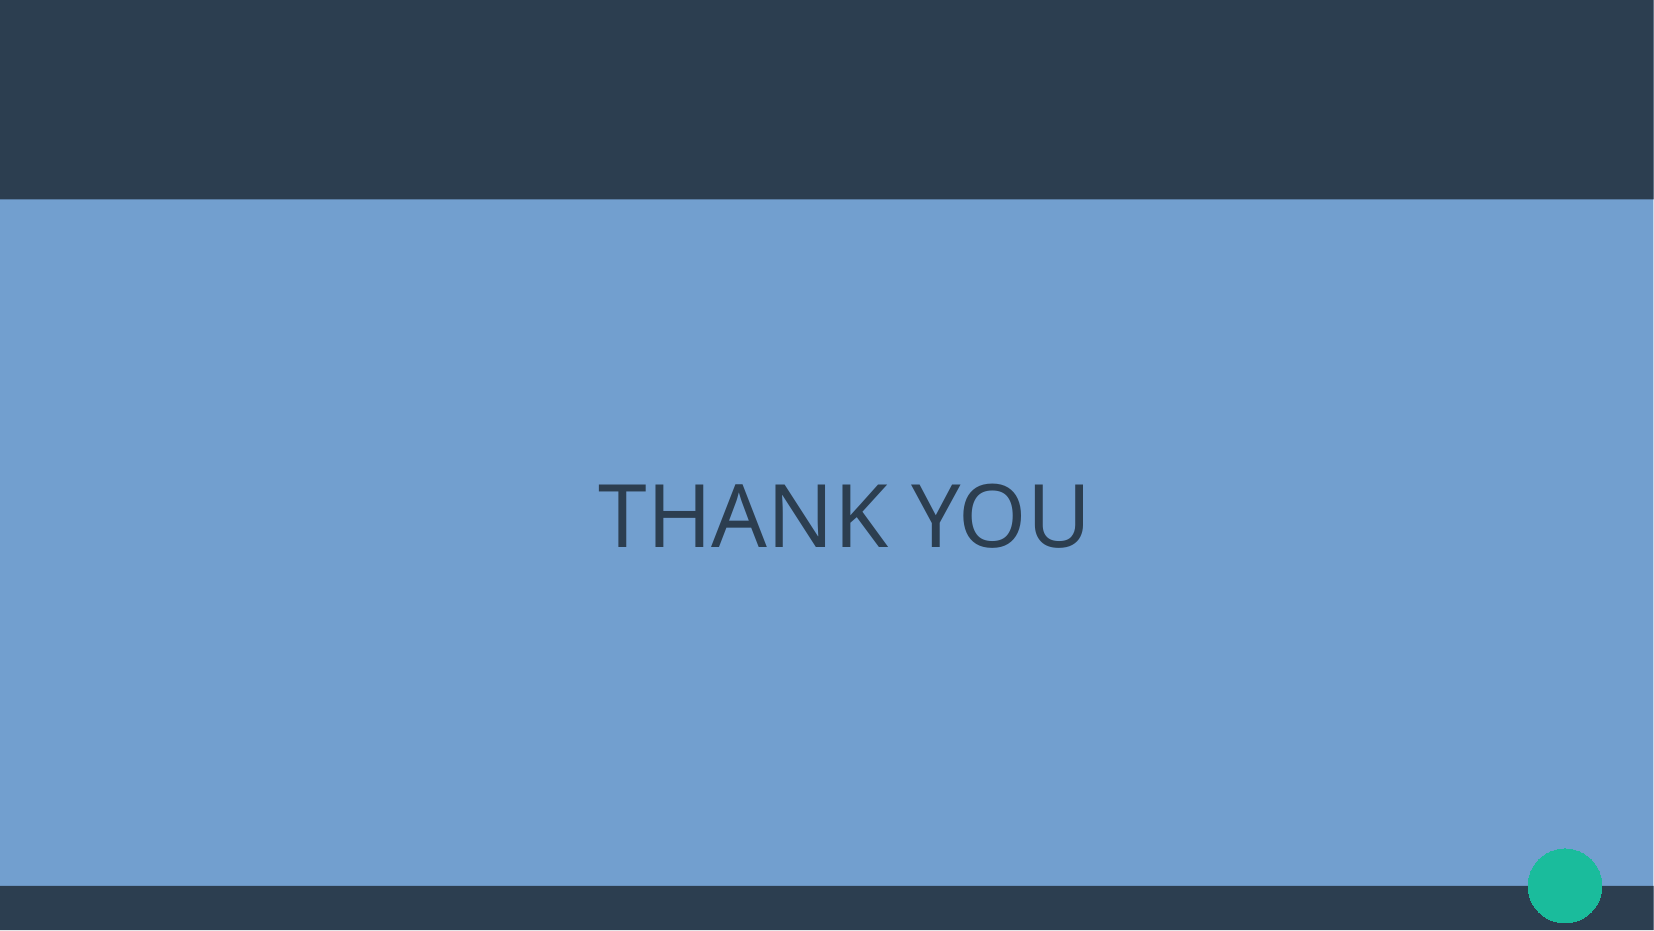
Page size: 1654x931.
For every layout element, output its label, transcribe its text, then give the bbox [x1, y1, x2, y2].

subtitle THANK YOU [77, 240, 1613, 788]
